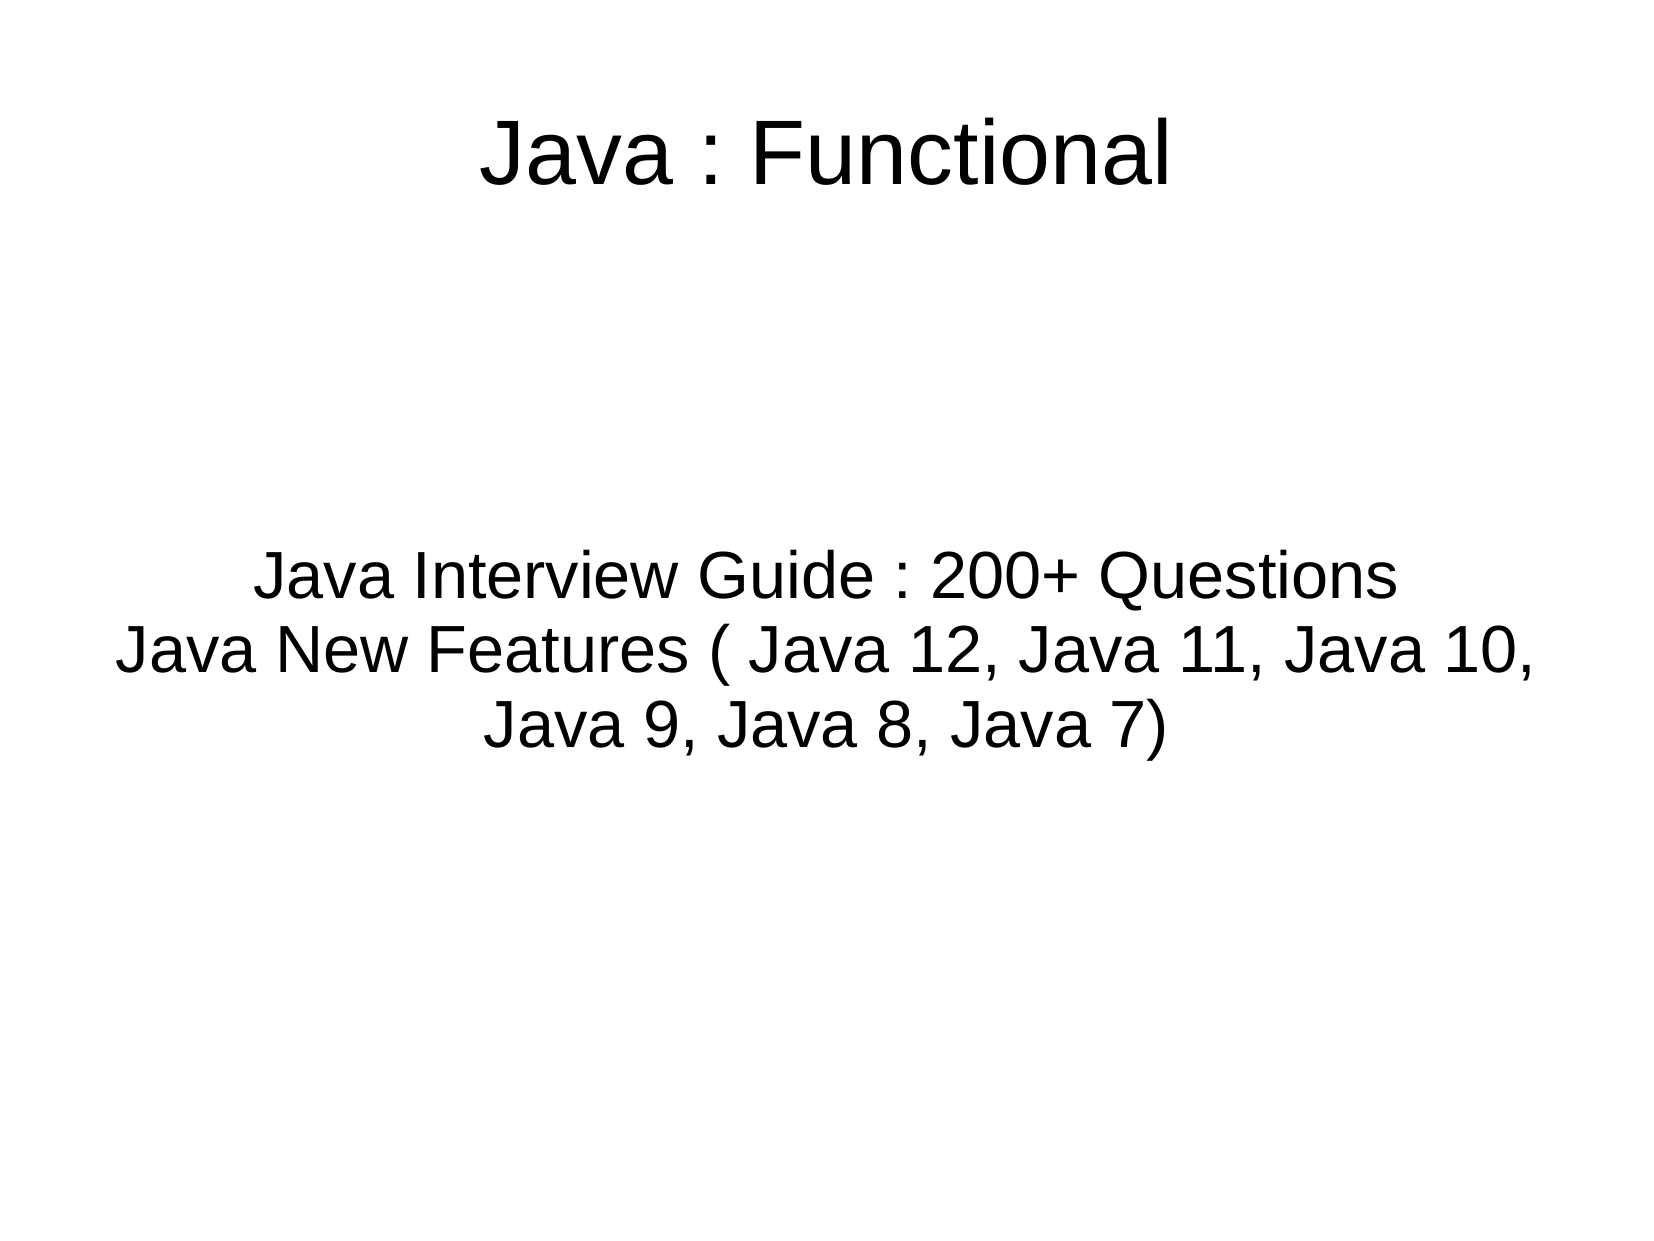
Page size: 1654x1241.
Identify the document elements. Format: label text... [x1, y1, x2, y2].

title Java : Functional [82, 49, 1571, 257]
subtitle Java Interview Guide : 200+ Questions Java New Features ( Java 12, Java 11, Java 10, Java 9, Java 8, Java 7) [82, 290, 1571, 1010]
